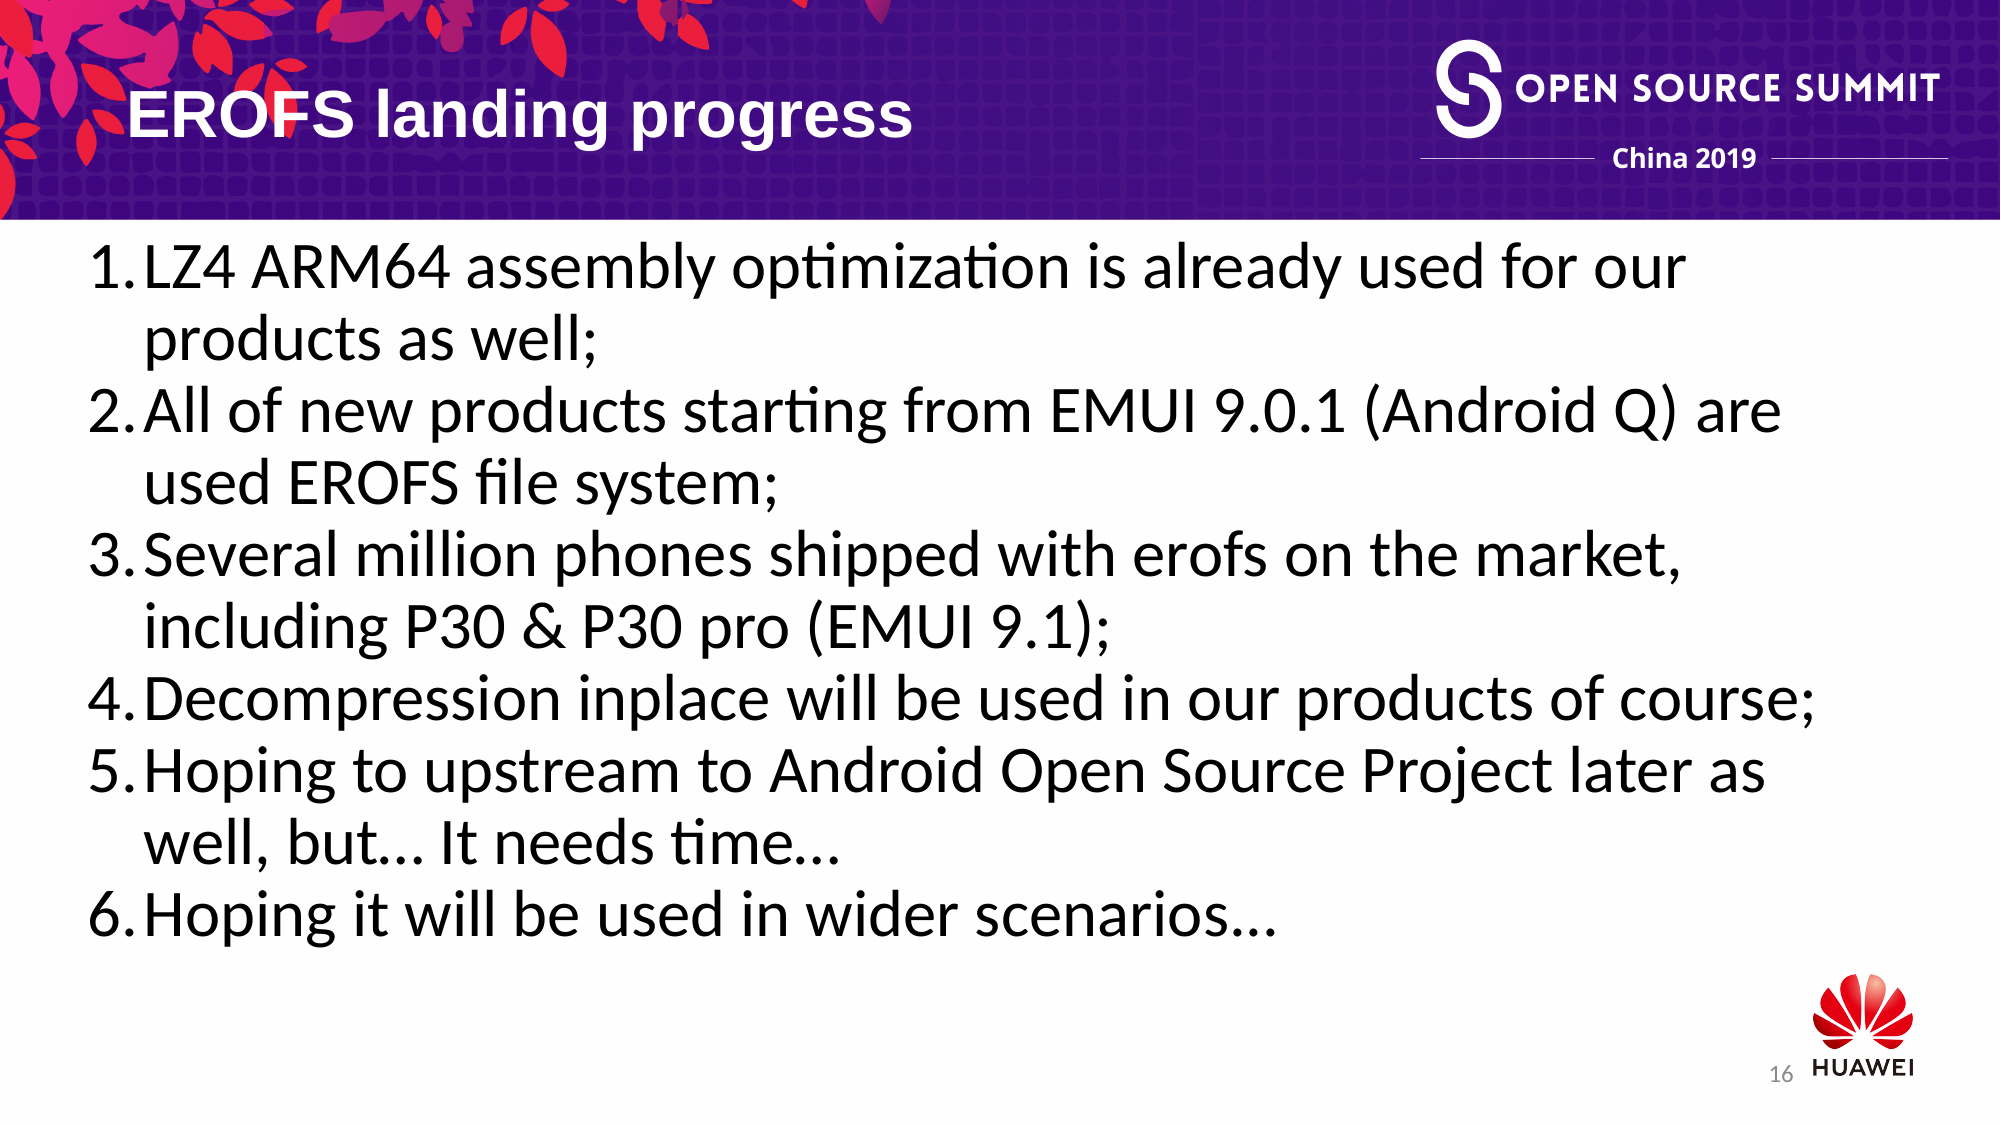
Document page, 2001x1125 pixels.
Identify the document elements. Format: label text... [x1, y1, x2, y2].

text_box EROFS landing progress [111, 72, 1428, 216]
picture [0, 0, 2000, 1125]
text_box LZ4 ARM64 assembly optimization is already used for our products as well; All of new products starting from EMUI 9.0.1 (Android Q) are used EROFS file system; Several million phones shipped with erofs on the market, including P30 & P30 pro (EMUI 9.1); Decompression inplace will be used in our products of course; Hoping to upstream to Android Open Source Project later as well, but… It needs time… Hoping it will be used in wider scenarios... [53, 216, 1913, 1076]
